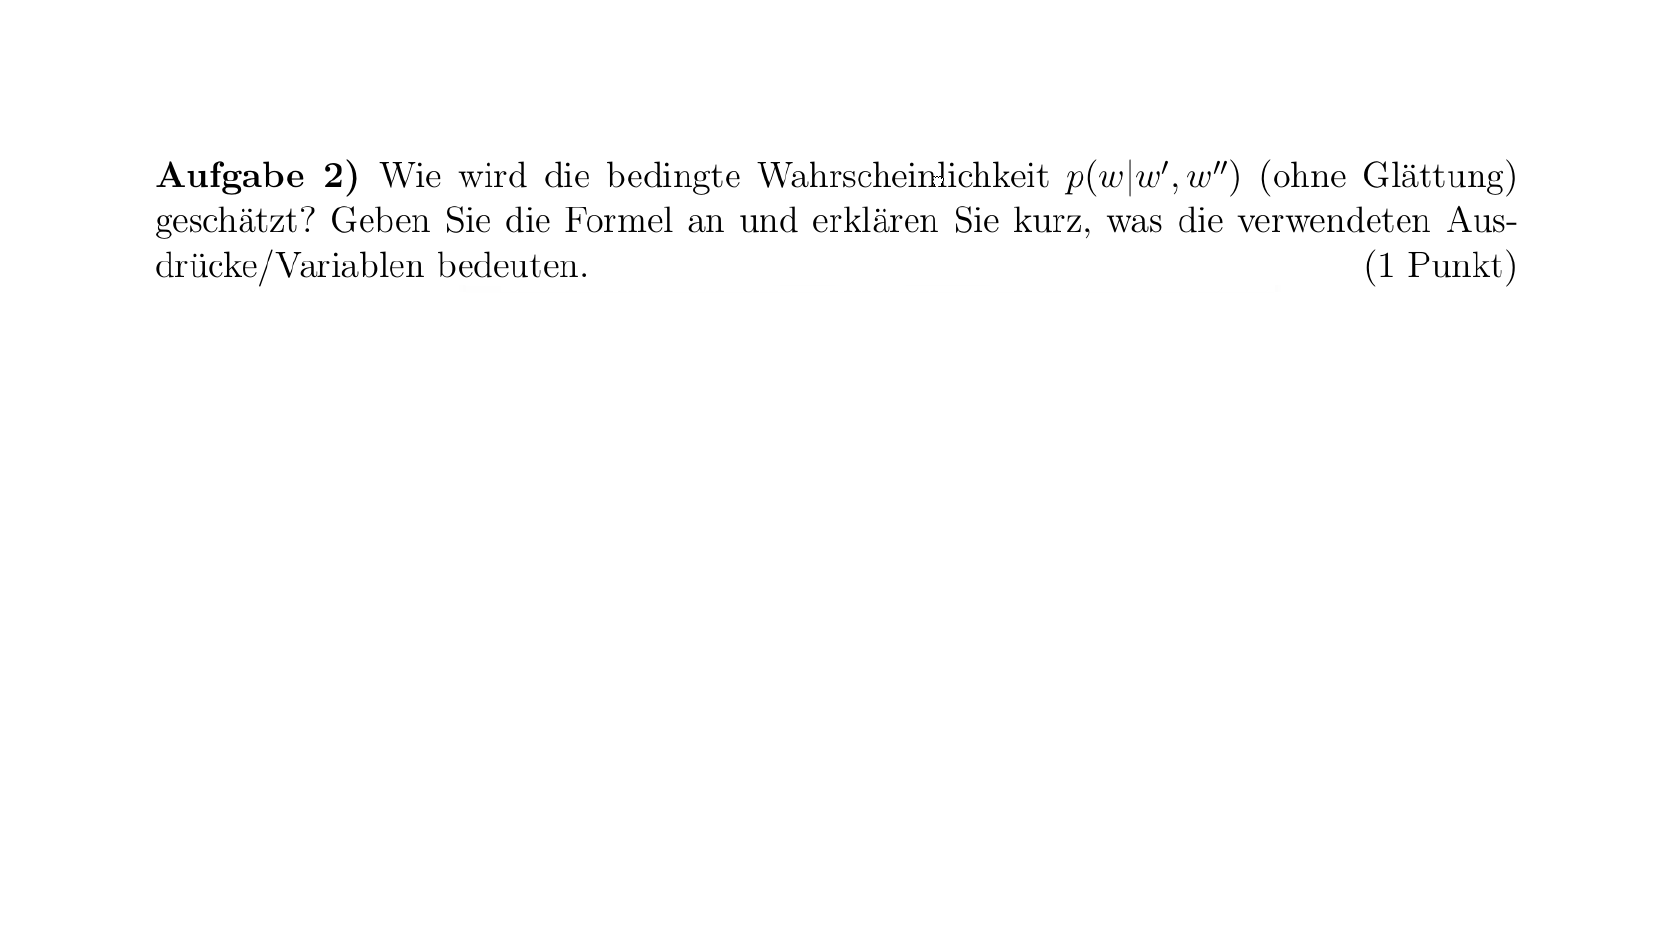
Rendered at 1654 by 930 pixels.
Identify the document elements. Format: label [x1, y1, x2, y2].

picture [120, 127, 1550, 316]
